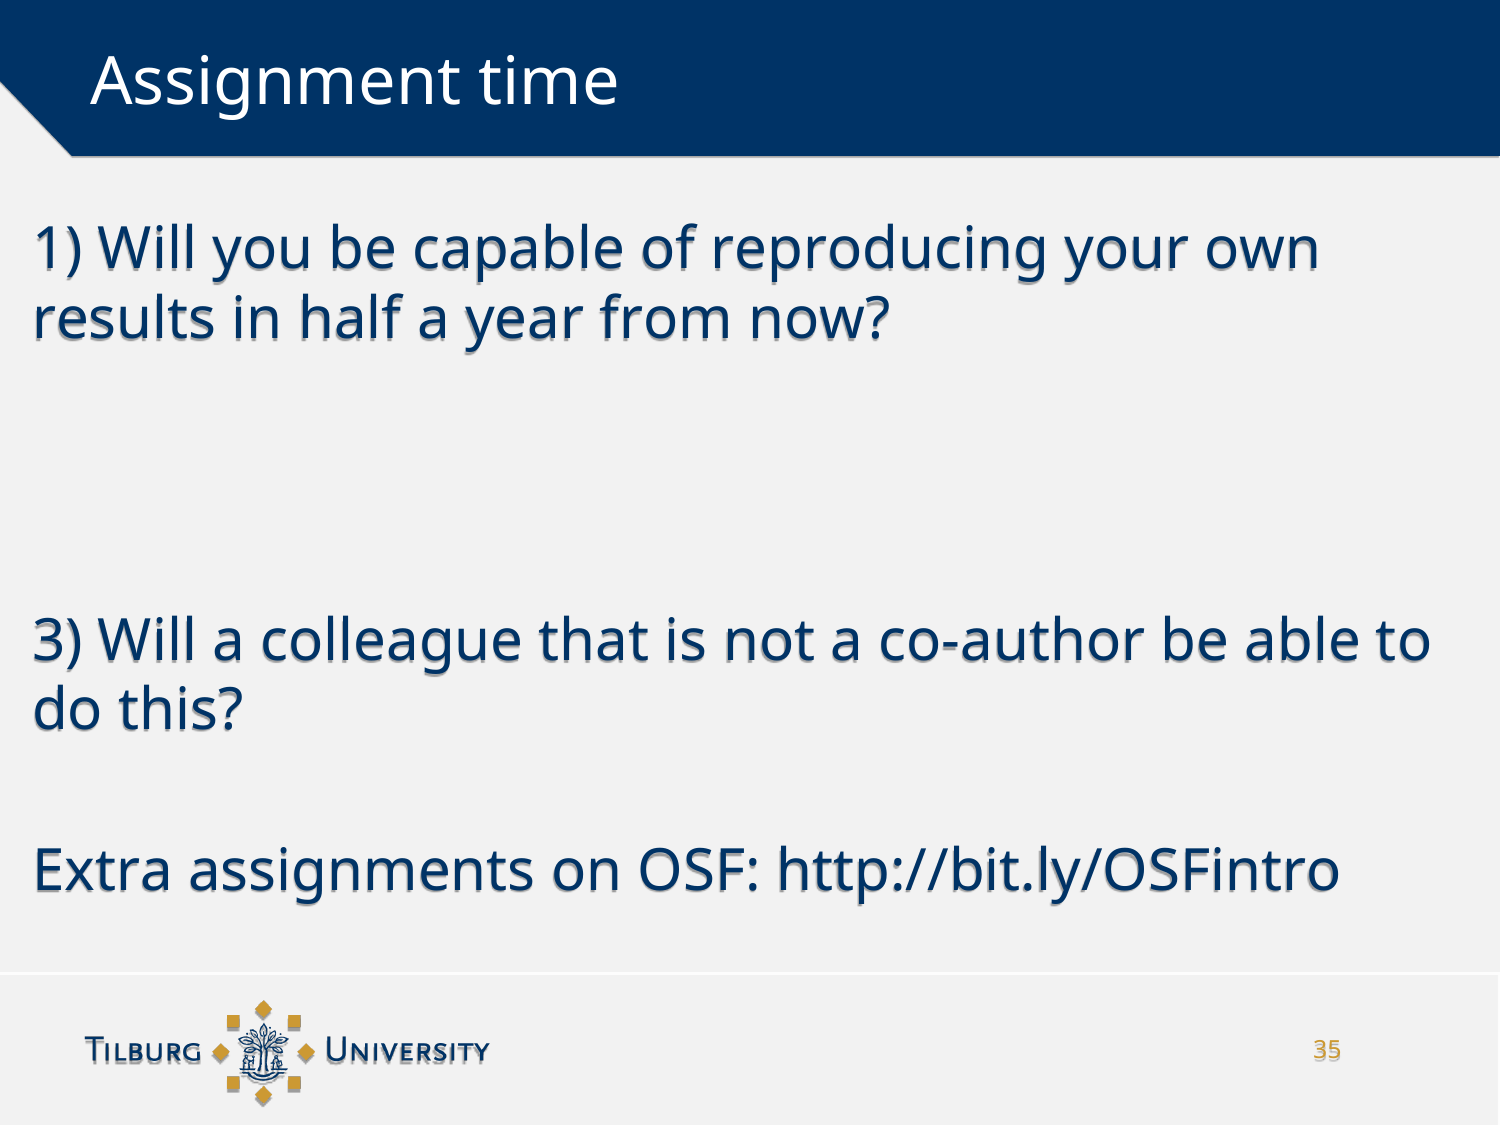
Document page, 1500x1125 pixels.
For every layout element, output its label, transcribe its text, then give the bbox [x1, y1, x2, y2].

text_box [1298, 1026, 1426, 1087]
title Assignment time [75, 0, 1426, 156]
text_box 1) Will you be capable of reproducing your own results in half a year from now? 3) Will a colleague that is not a co-author be able to do this? Extra assignments on OSF: http://bit.ly/OSFintro [14, 202, 1450, 971]
